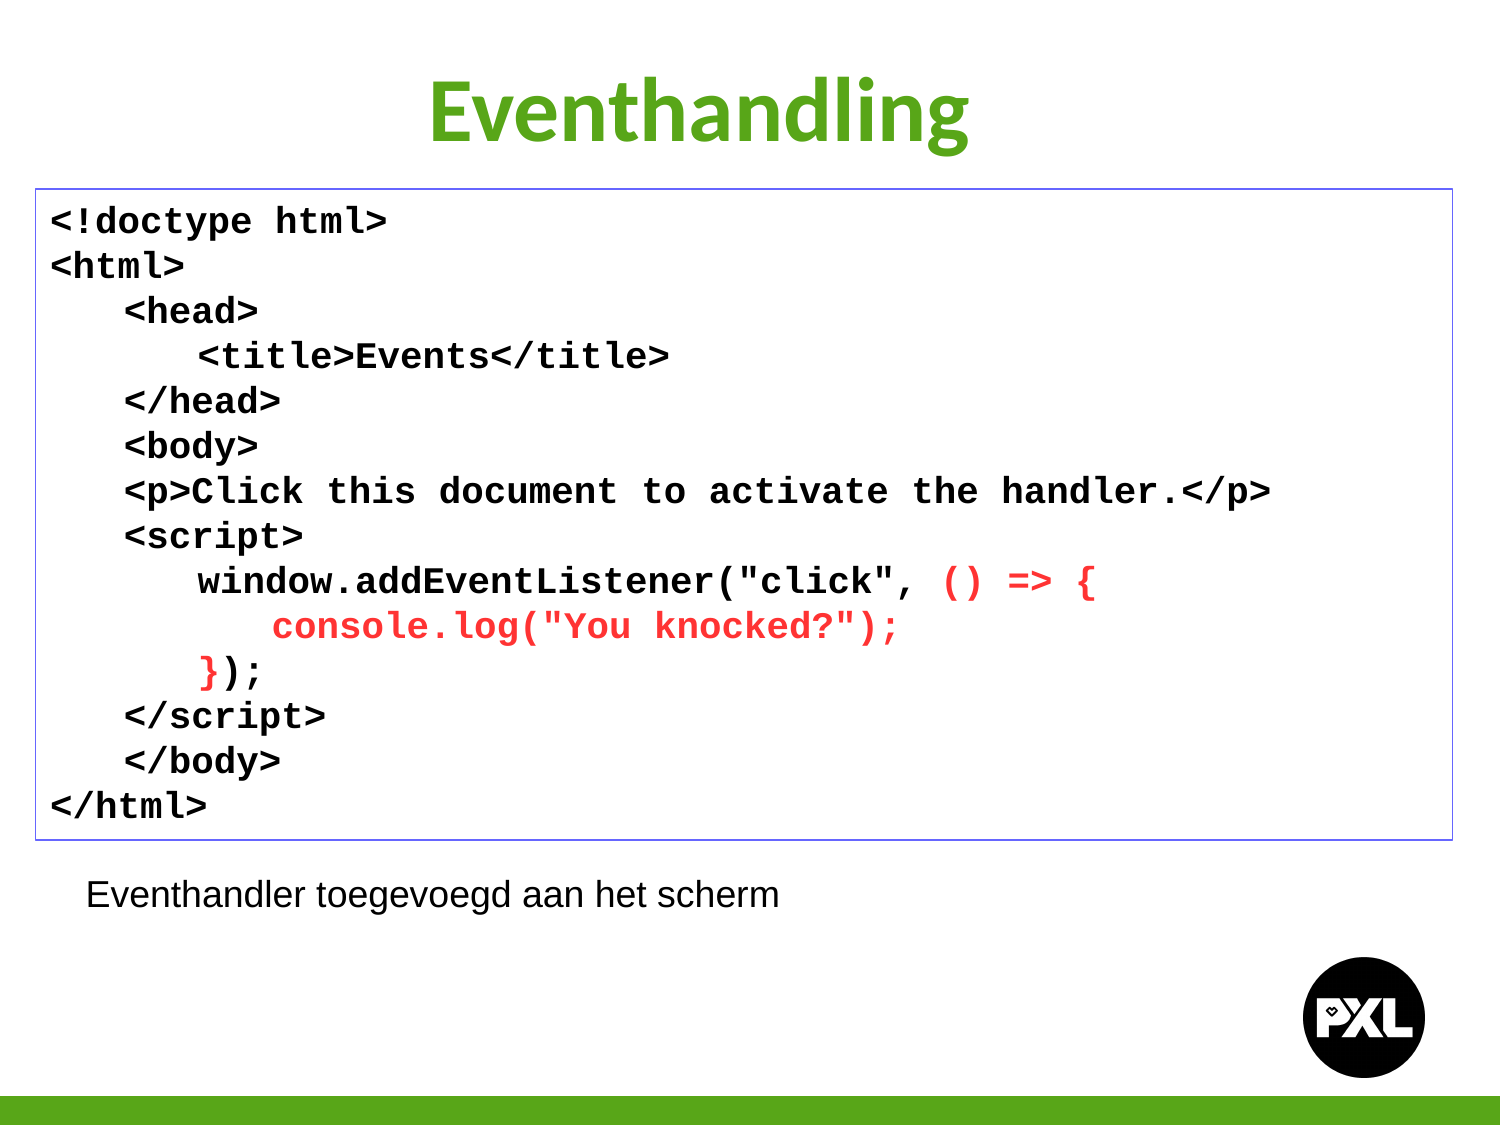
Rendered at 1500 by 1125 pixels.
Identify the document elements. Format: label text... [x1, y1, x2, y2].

text_box Eventhandler toegevoegd aan het scherm [70, 862, 922, 919]
text_box Eventhandling [0, 42, 1443, 168]
text_box <!doctype html> <html> <head> <title>Events</title> </head> <body> <p>Click this document to activate the handler.</p> <script> window.addEventListener("click", () => { console.log("You knocked?"); }); </script> </body> </html> [35, 188, 1453, 840]
picture [1303, 957, 1425, 1078]
